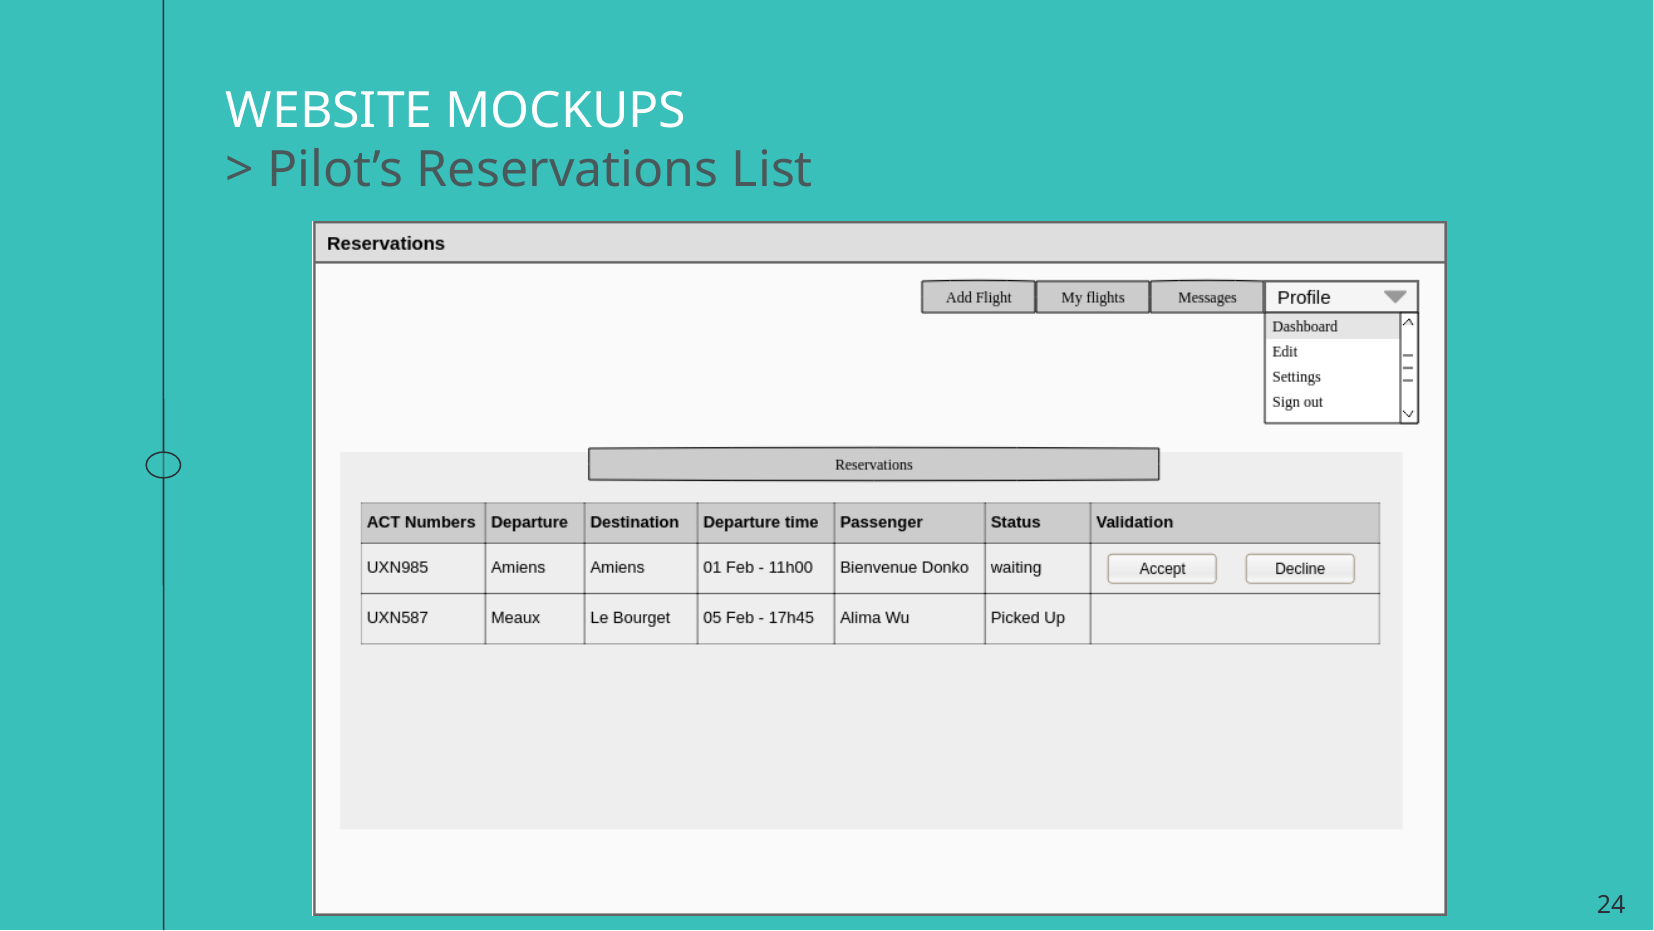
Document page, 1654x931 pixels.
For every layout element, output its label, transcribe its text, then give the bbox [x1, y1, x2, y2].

title > Pilot’s Reservations List [210, 153, 1451, 212]
picture [312, 221, 1447, 916]
slide_number <numéro> [1541, 873, 1641, 931]
title WEBSITE MOCKUPS [210, 90, 1451, 153]
